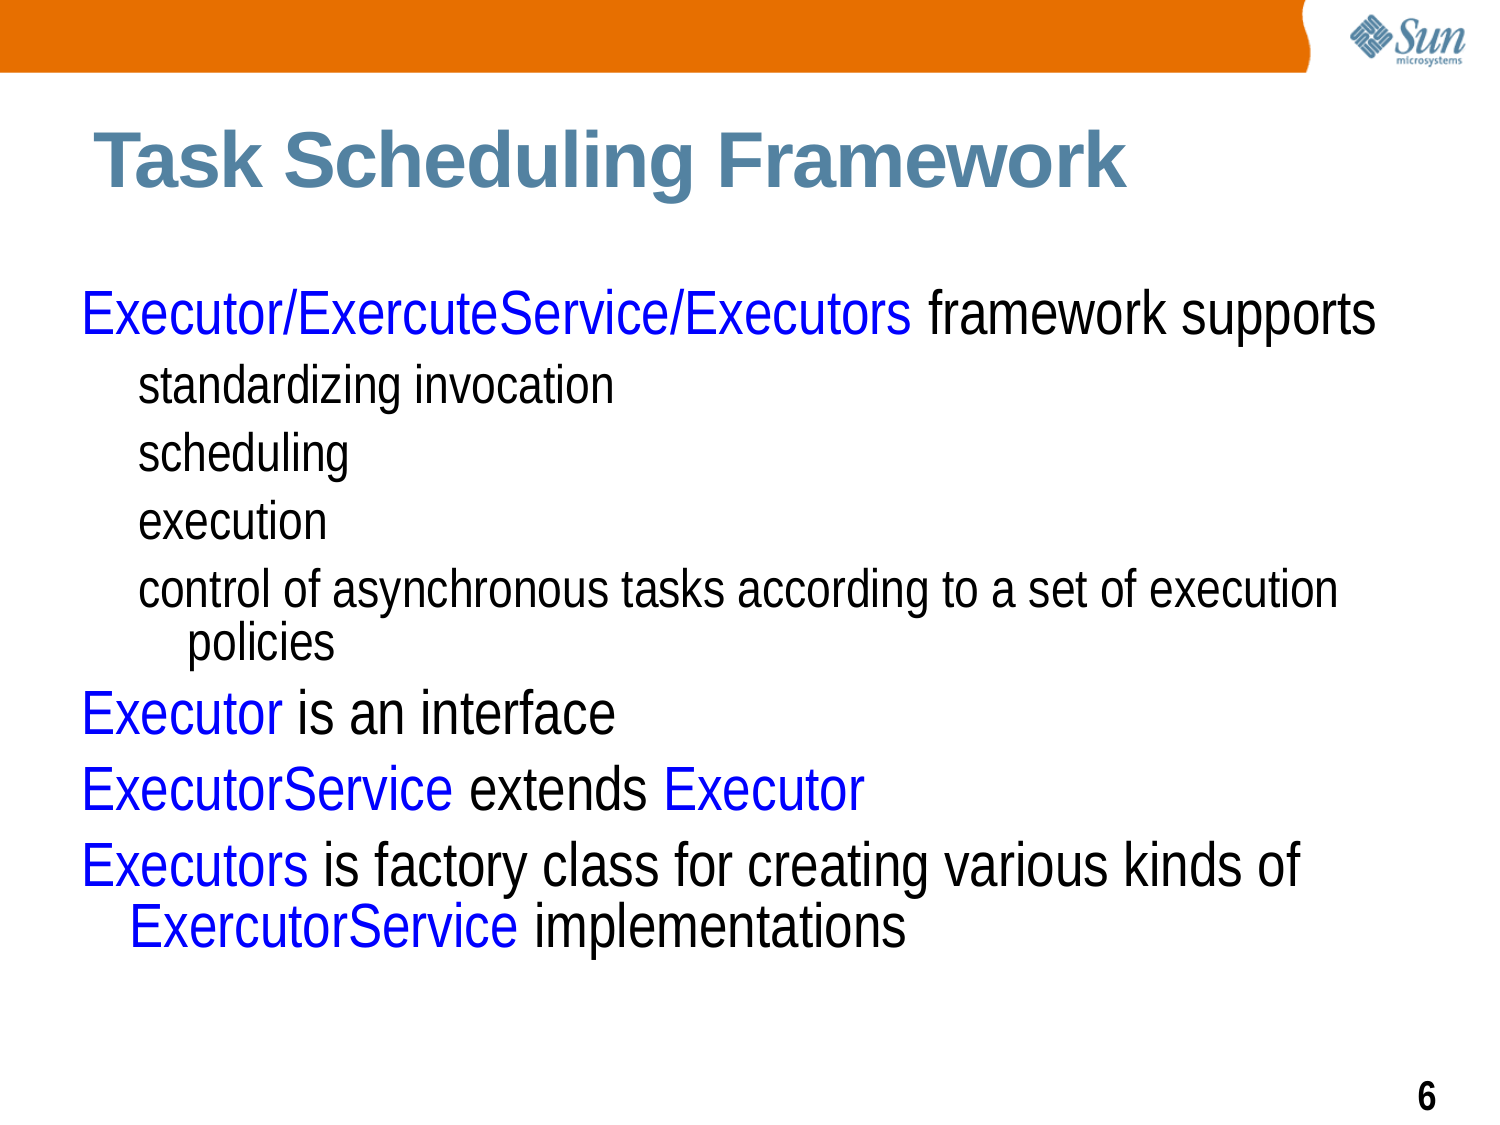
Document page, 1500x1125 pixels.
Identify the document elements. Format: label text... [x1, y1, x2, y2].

picture [0, 0, 1500, 75]
title Task Scheduling Framework [93, 124, 1408, 285]
list Executor/ExercuteService/Executors framework supports standardizing invocation scheduling execution control of asynchronous tasks according to a set of execution policies Executor is an interface ExecutorService extends Executor Executors is factory class for creating various kinds of ExercutorService implementations [61, 285, 1442, 1112]
